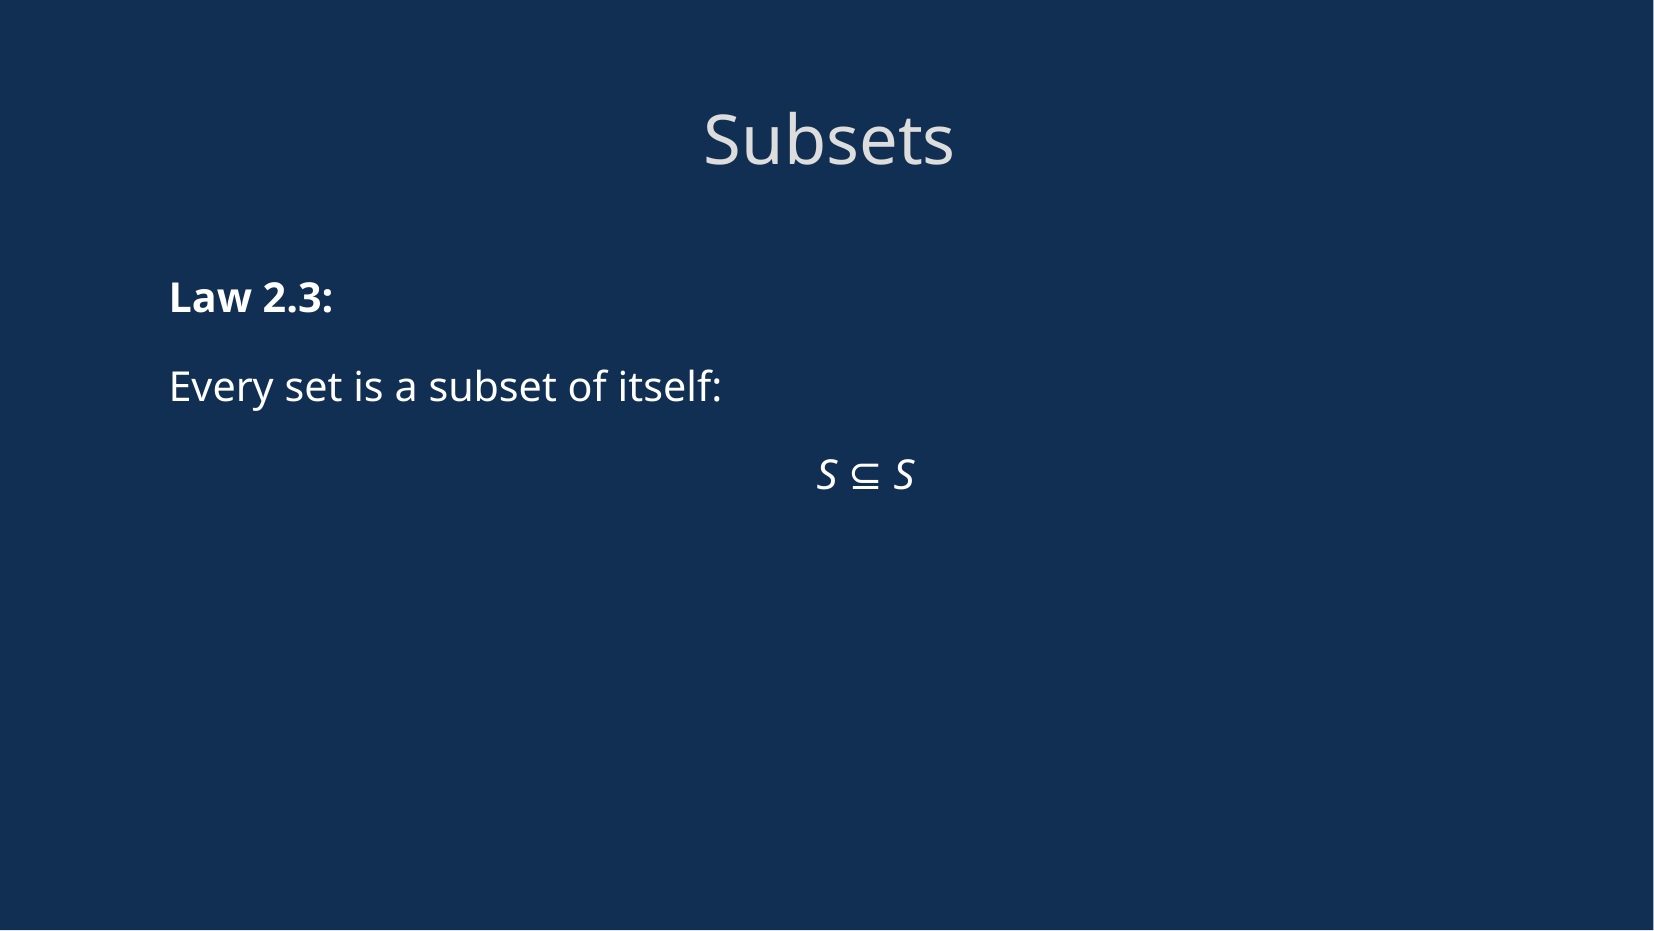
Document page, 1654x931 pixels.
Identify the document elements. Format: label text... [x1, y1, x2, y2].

list Law 2.3: Every set is a subset of itself: S ⊆ S [97, 268, 1563, 806]
title Subsets [97, 56, 1563, 220]
